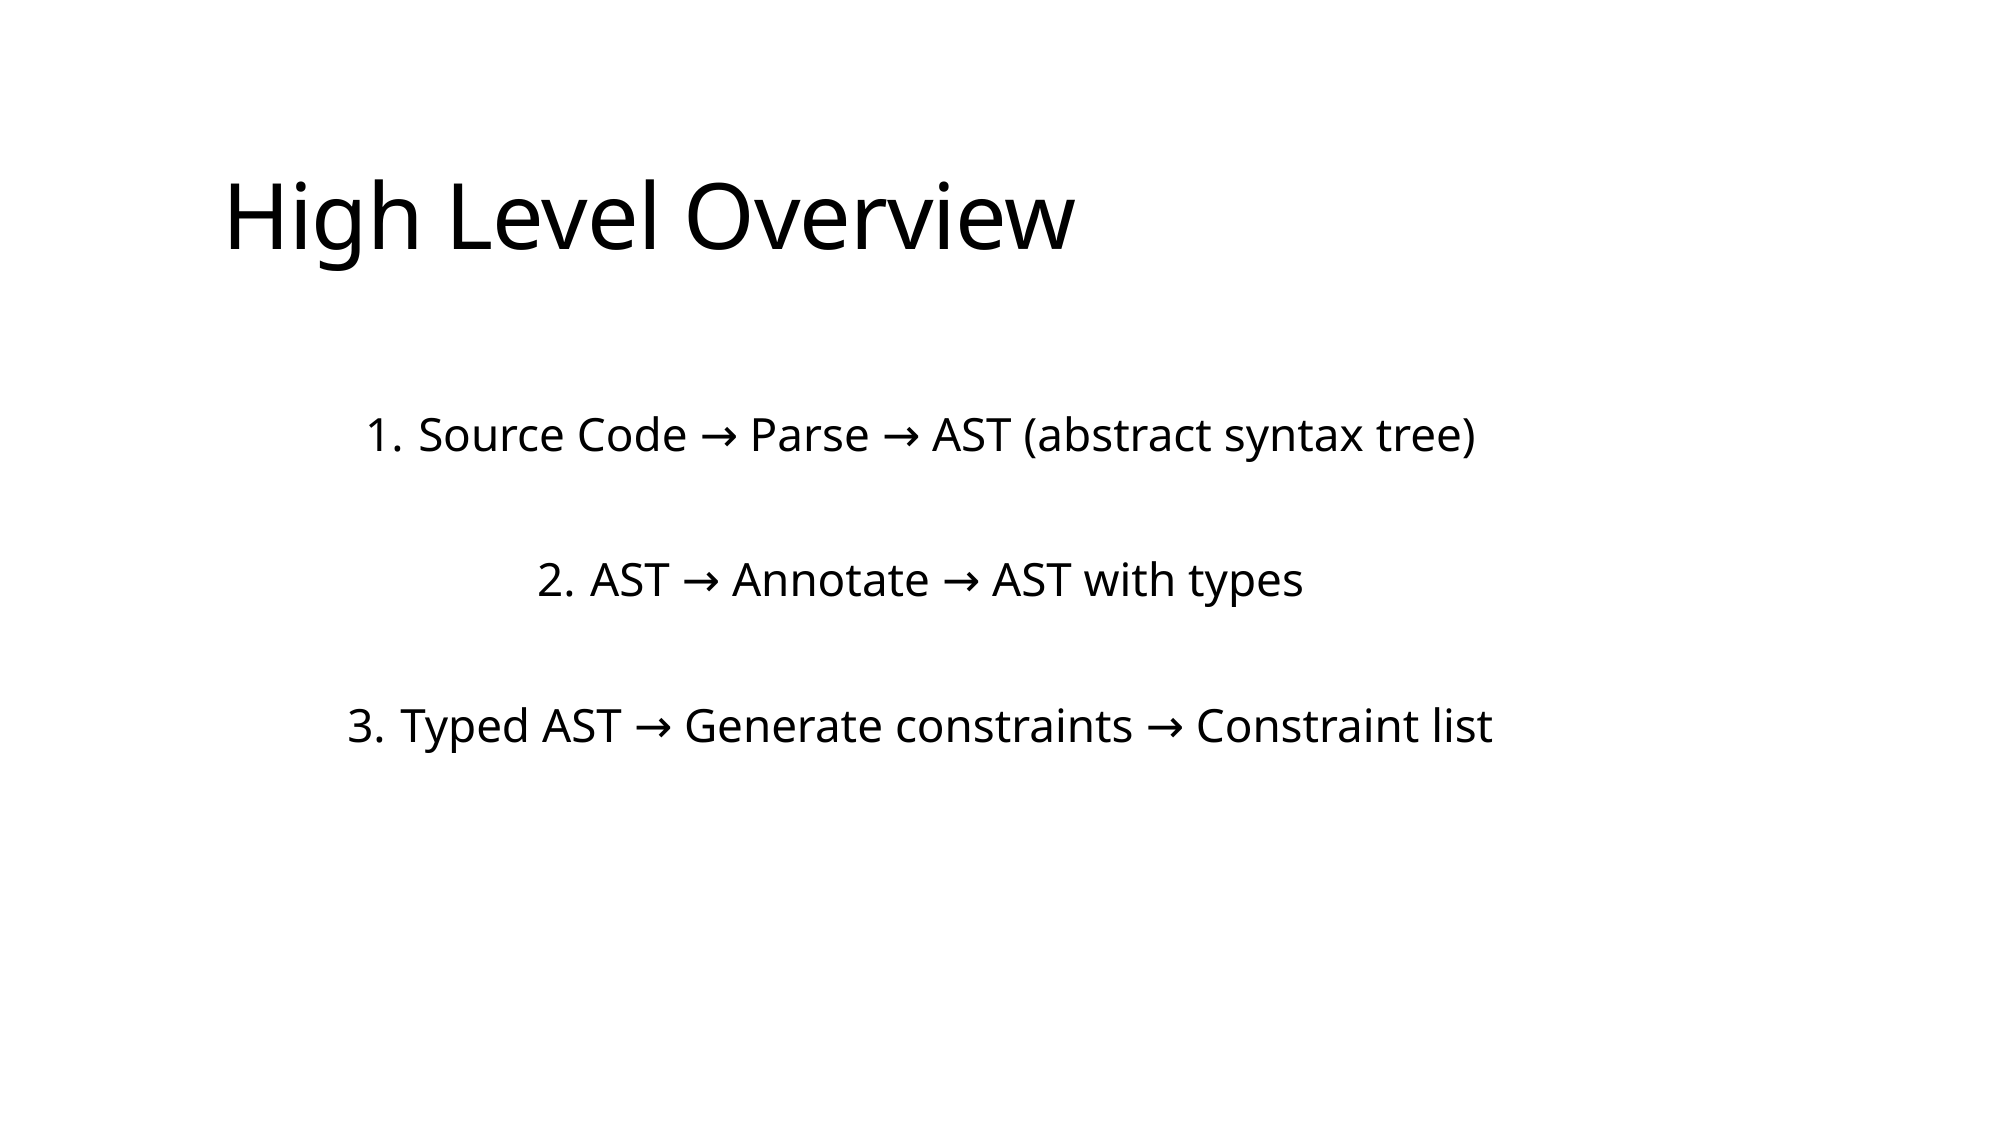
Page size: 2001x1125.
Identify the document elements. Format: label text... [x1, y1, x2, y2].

title High Level Overview [206, 60, 1797, 278]
list Source Code → Parse → AST (abstract syntax tree) AST → Annotate → AST with types Typed AST → Generate constraints → Constraint list [206, 299, 1617, 1014]
